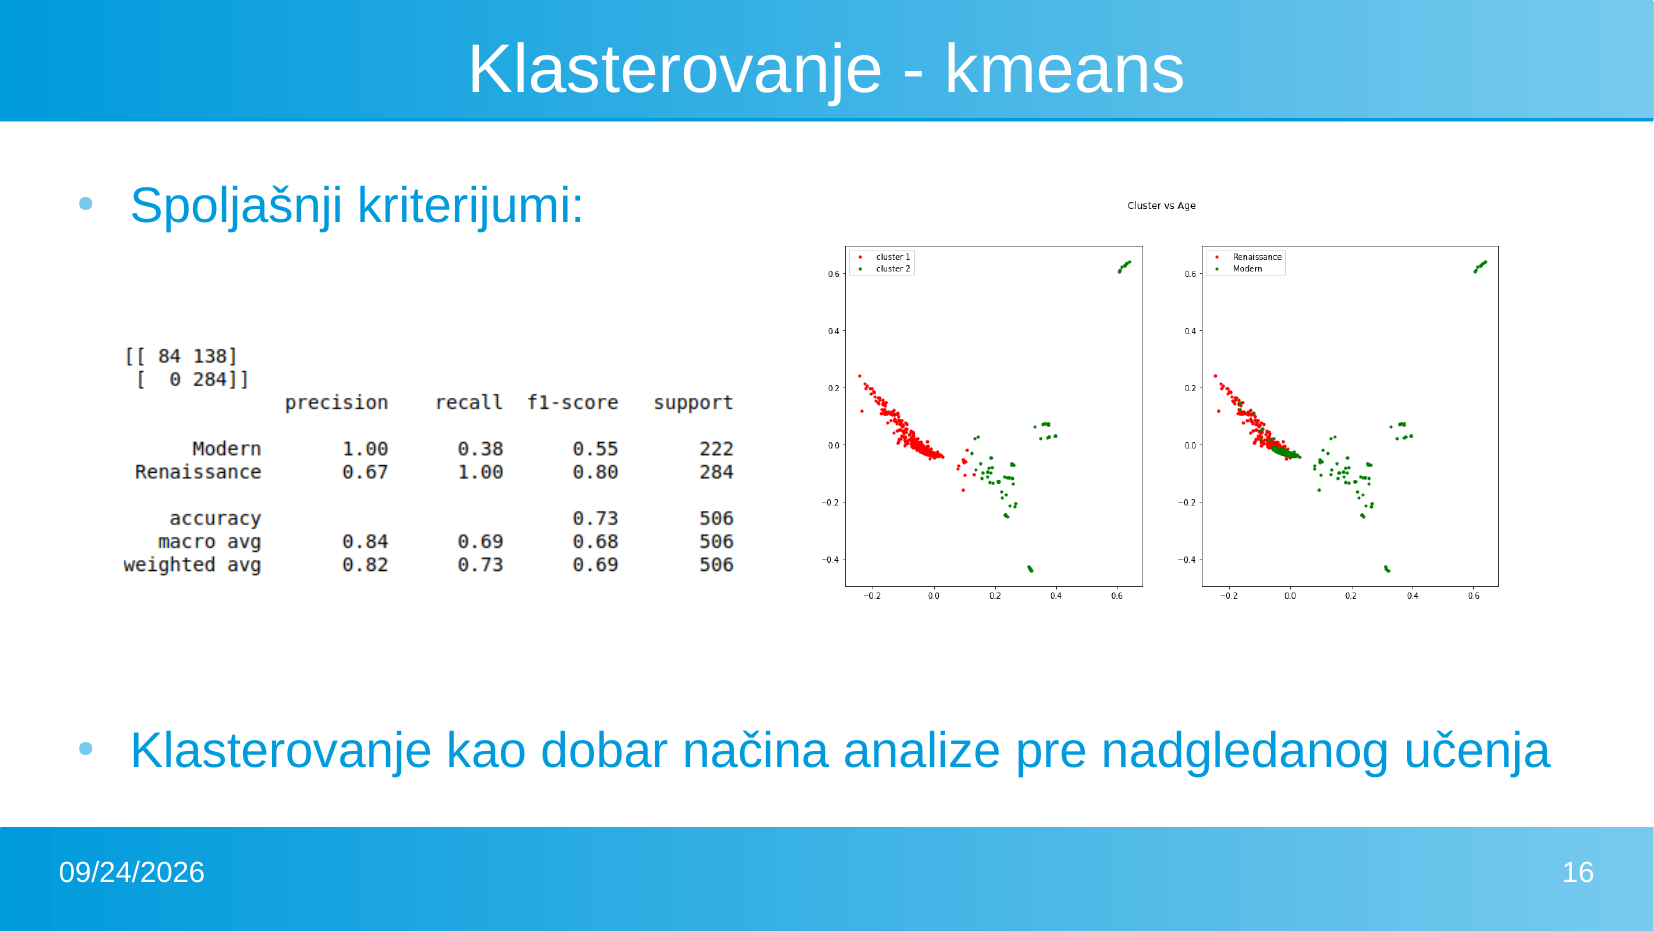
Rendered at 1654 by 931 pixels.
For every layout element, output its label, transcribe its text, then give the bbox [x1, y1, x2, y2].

picture [112, 337, 751, 601]
picture [812, 200, 1512, 610]
list Spoljašnji kriterijumi: Klasterovanje kao dobar načina analize pre nadgledanog učenja [59, 177, 1595, 768]
title Klasterovanje - kmeans [59, 29, 1595, 108]
